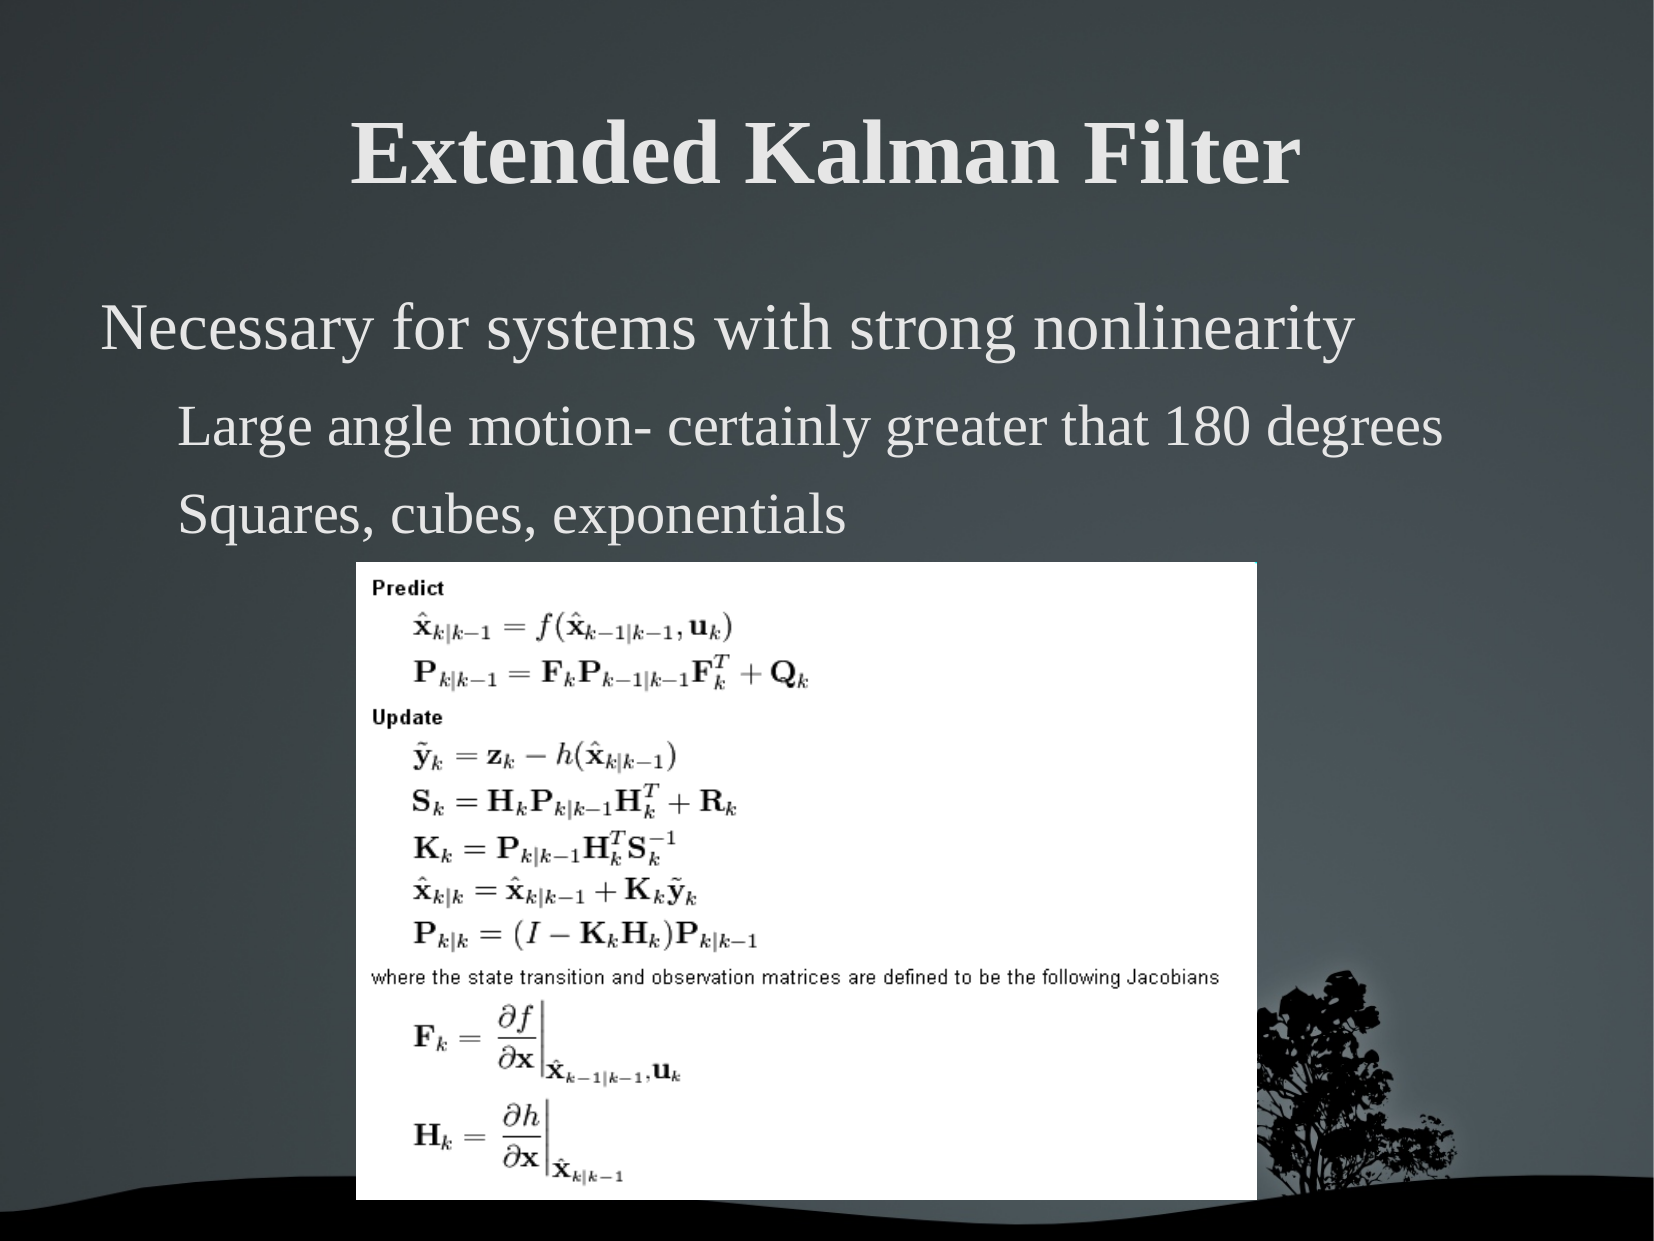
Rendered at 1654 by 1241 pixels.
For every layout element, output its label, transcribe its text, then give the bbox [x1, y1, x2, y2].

picture [0, 0, 1654, 1241]
title Extended Kalman Filter [82, 56, 1571, 250]
list Necessary for systems with strong nonlinearity Large angle motion- certainly greater that 180 degrees Squares, cubes, exponentials [82, 290, 1571, 1094]
